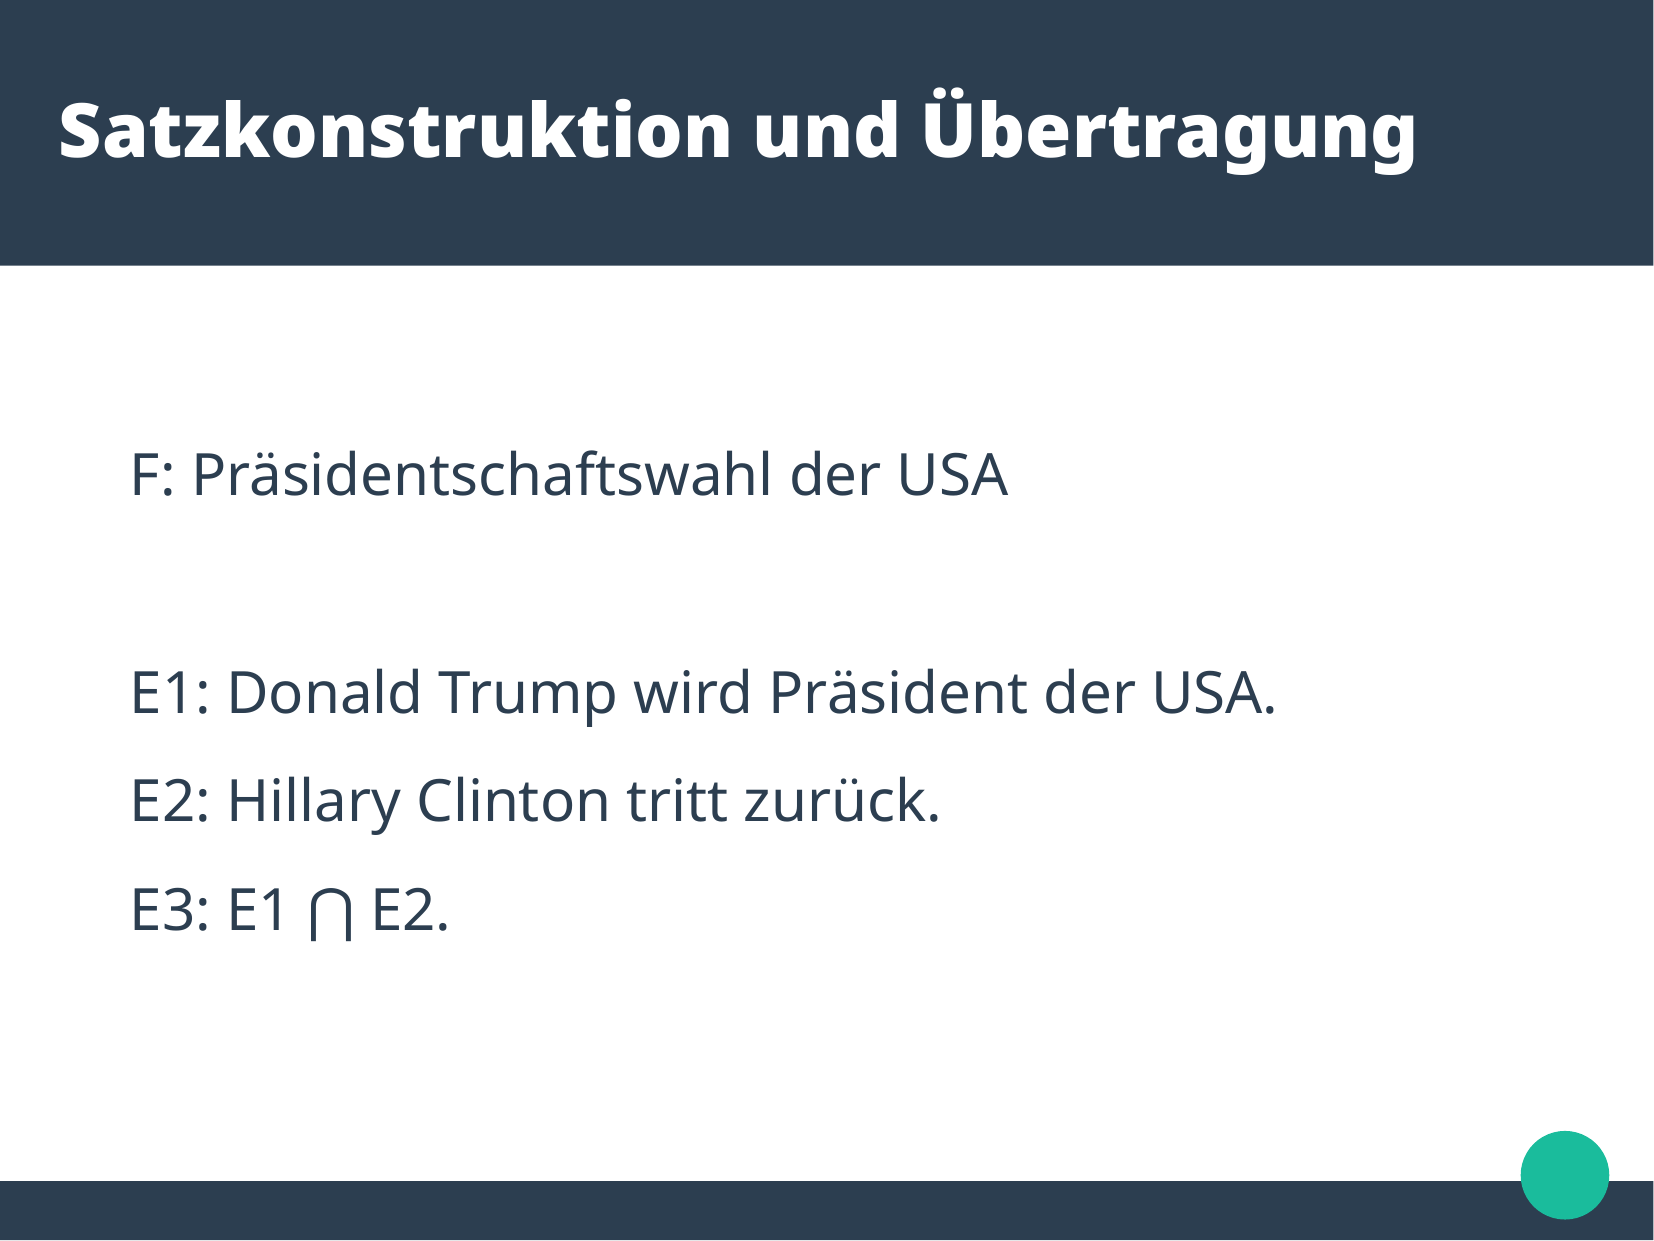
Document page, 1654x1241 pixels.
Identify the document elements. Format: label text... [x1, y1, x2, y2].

title Satzkonstruktion und Übertragung [59, 49, 1595, 207]
list F: Präsidentschaftswahl der USA E1: Donald Trump wird Präsident der USA. E2: Hillary Clinton tritt zurück. E3: E1 ⋂ E2. [59, 324, 1595, 1152]
